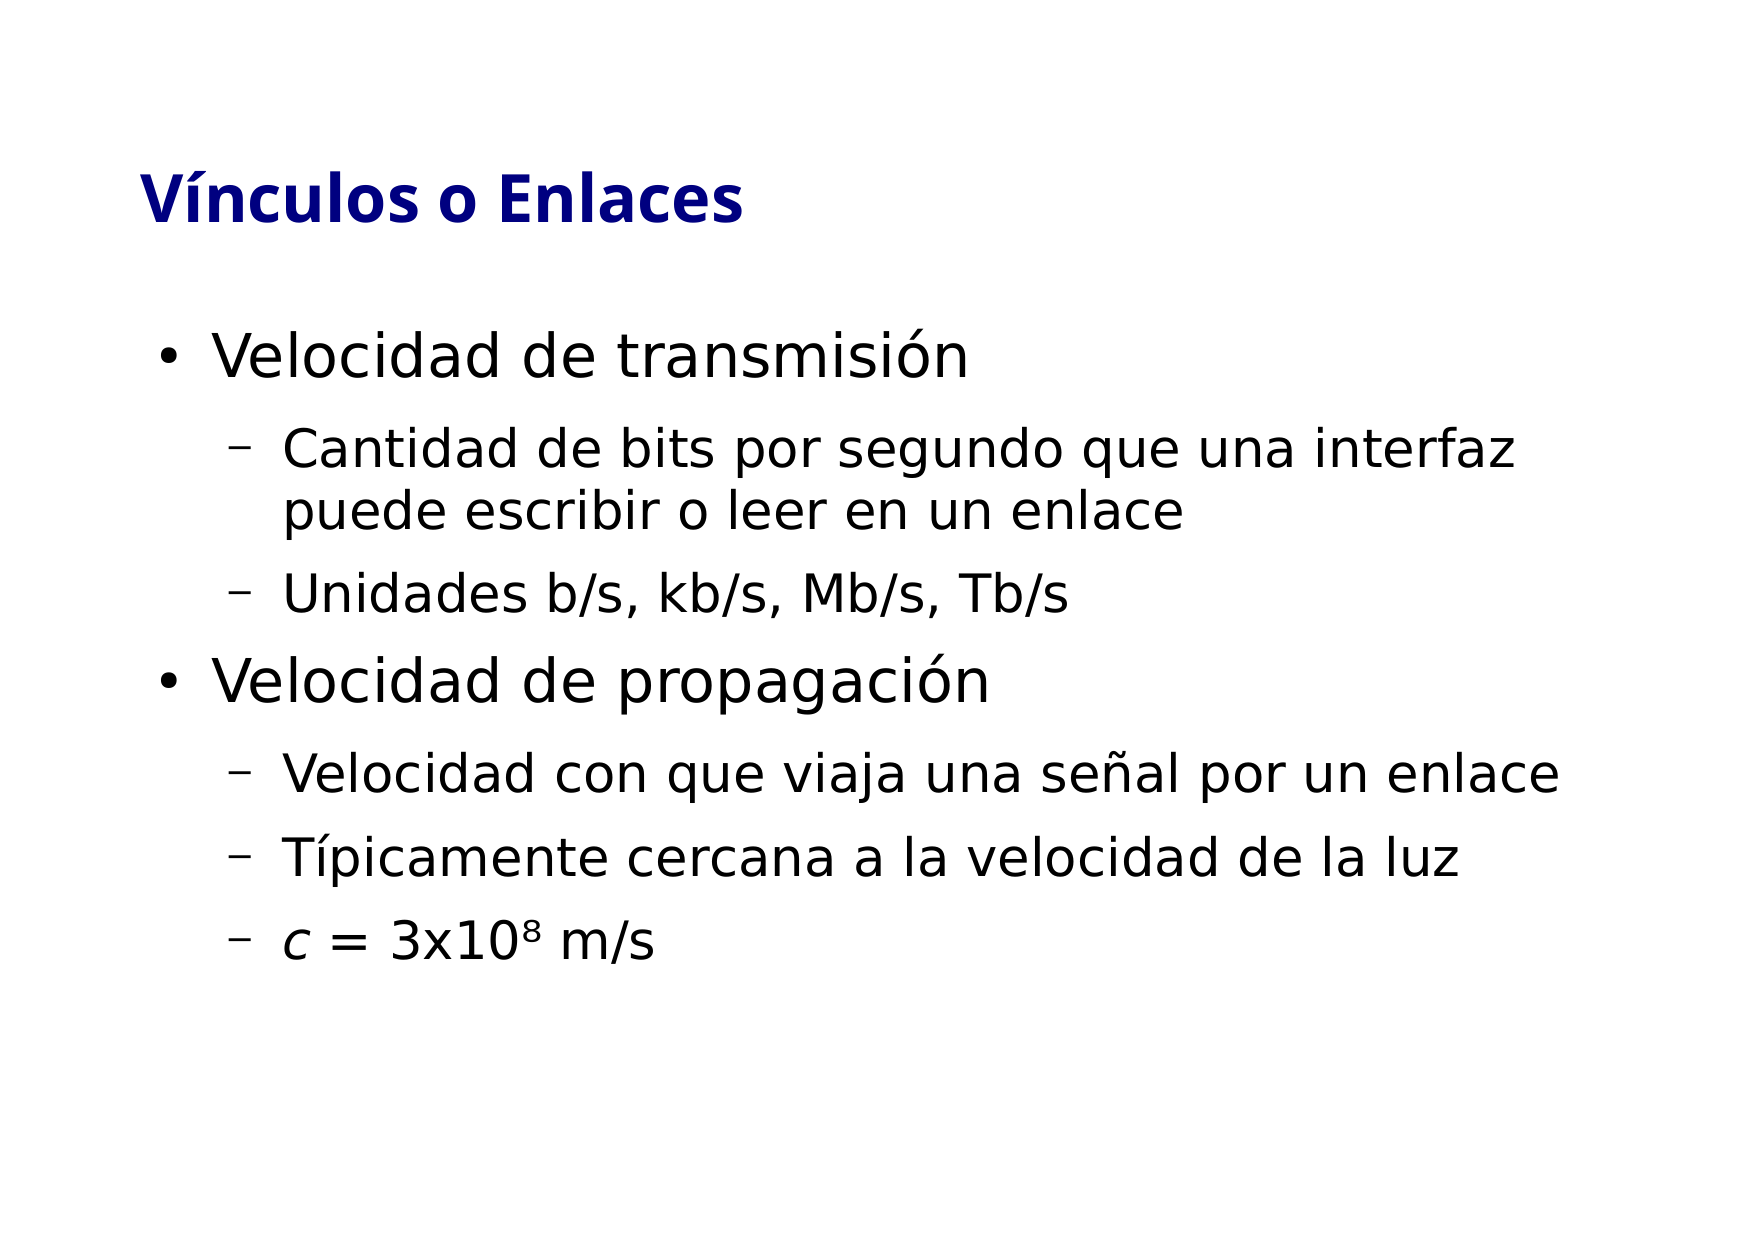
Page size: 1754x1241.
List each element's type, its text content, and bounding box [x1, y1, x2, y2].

title Vínculos o Enlaces [140, 103, 1614, 291]
list Velocidad de transmisión Cantidad de bits por segundo que una interfaz puede escribir o leer en un enlace Unidades b/s, kb/s, Mb/s, Tb/s Velocidad de propagación Velocidad con que viaja una señal por un enlace Típicamente cercana a la velocidad de la luz c = 3x10⁸ m/s [140, 321, 1581, 973]
